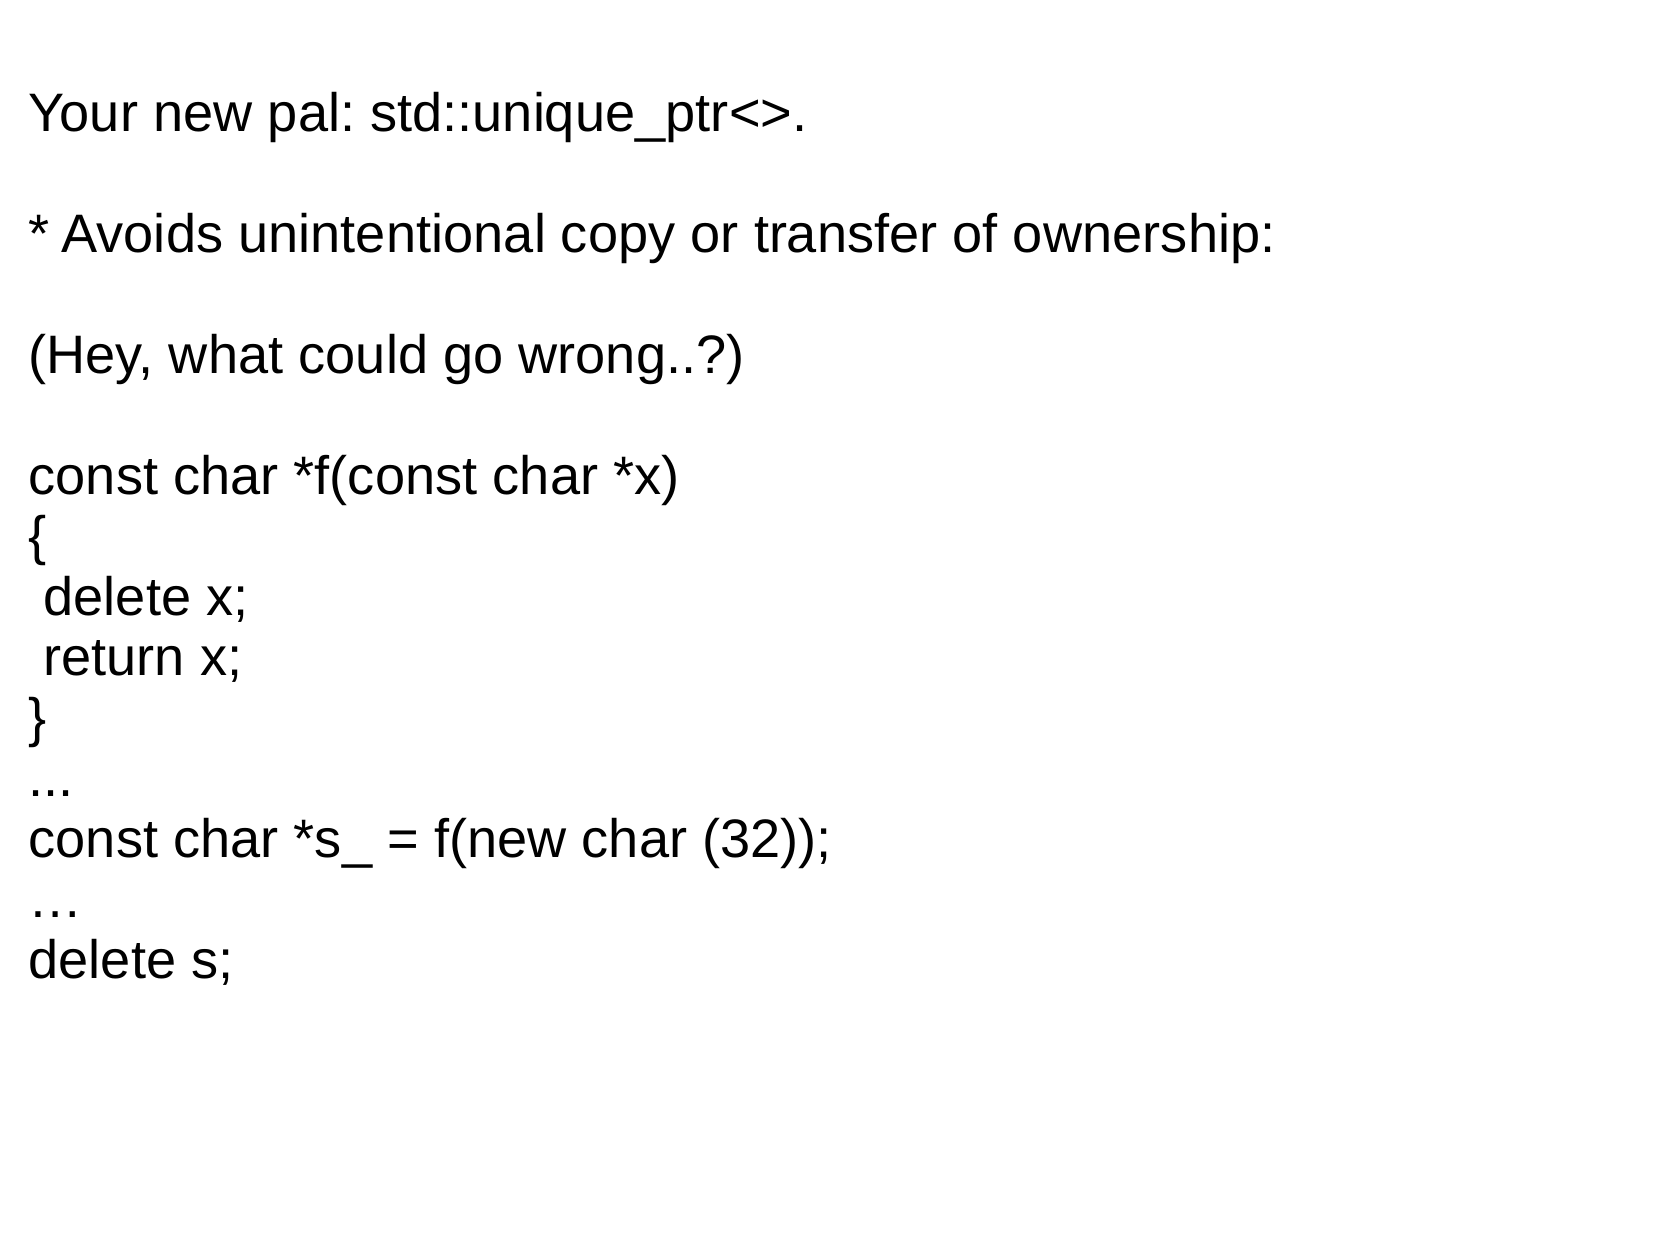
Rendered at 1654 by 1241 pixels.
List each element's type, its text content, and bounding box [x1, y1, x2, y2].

text_box Your new pal: std::unique_ptr<>. * Avoids unintentional copy or transfer of ownership: (Hey, what could go wrong..?) const char *f(const char *x) { delete x; return x; } ... const char *s_ = f(new char (32)); … delete s; [13, 74, 1293, 998]
